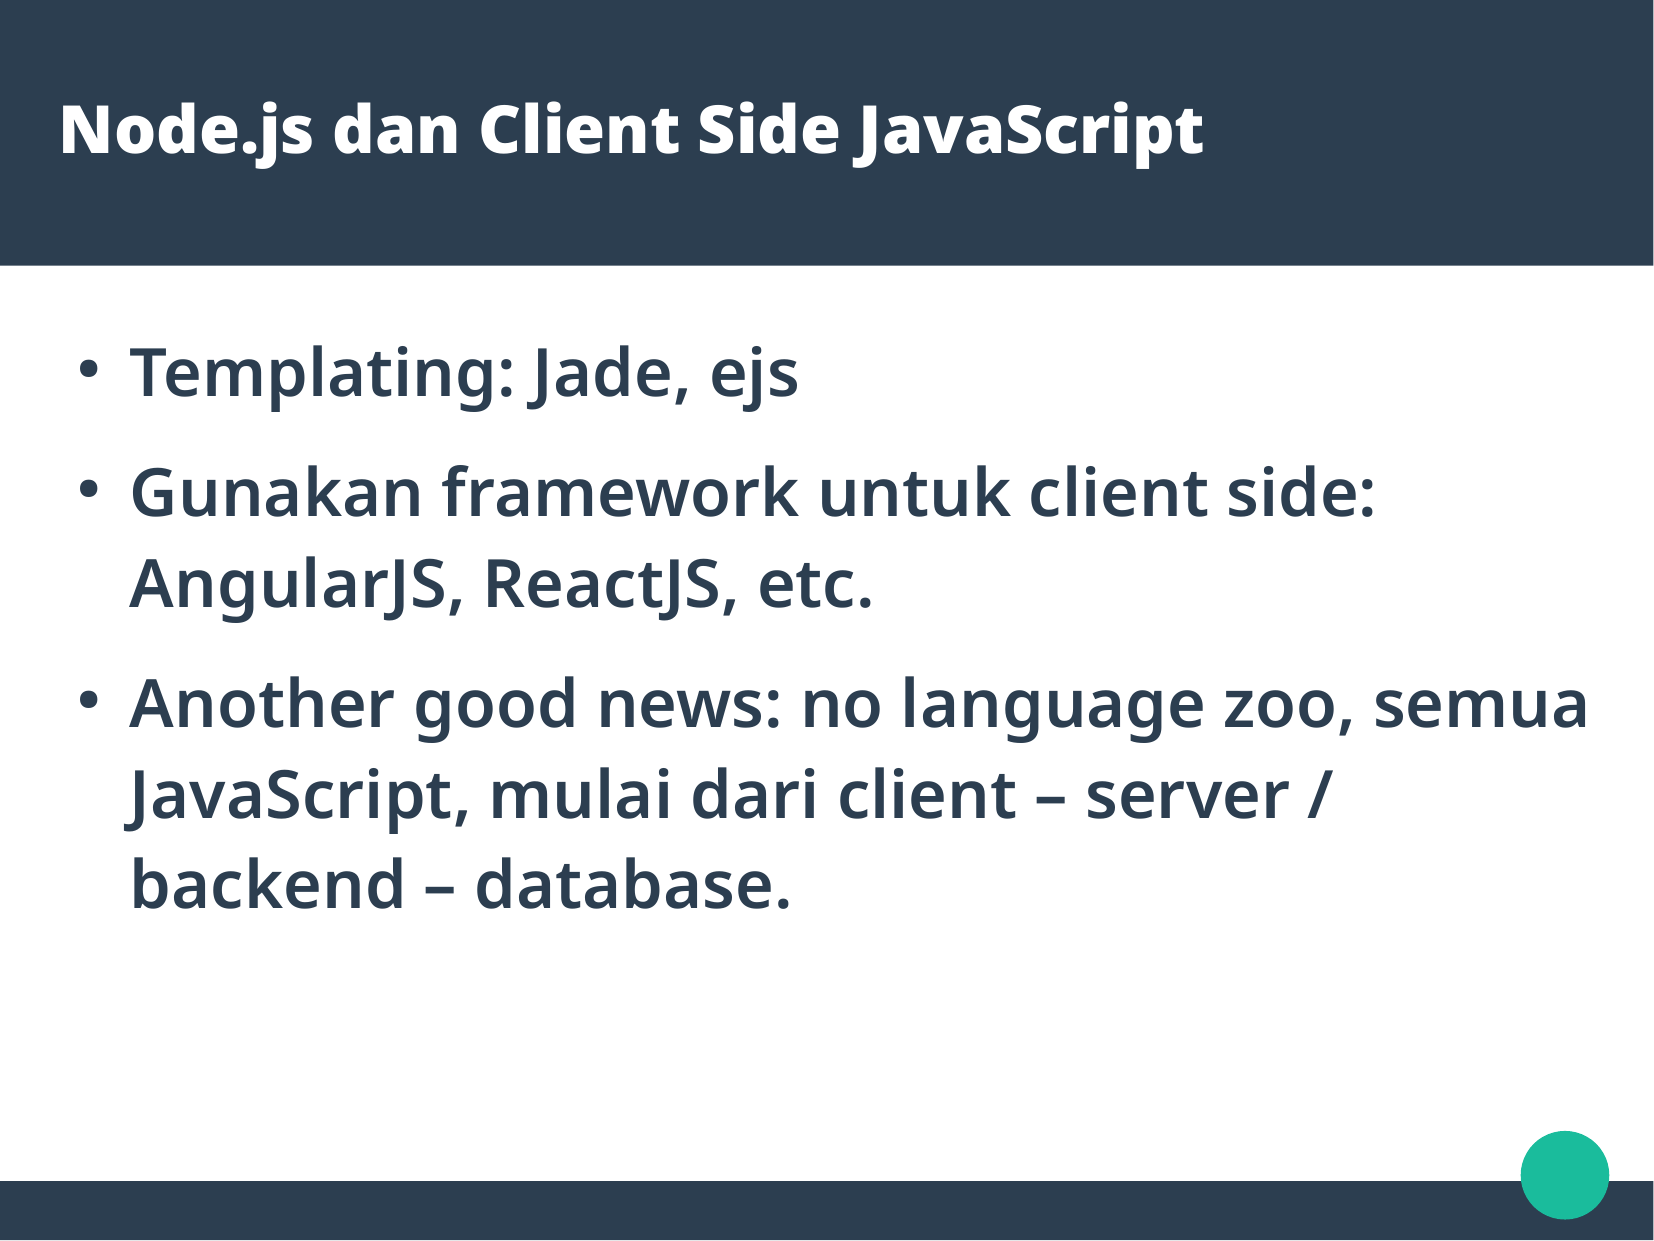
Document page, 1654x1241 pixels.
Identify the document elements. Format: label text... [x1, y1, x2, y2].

title Node.js dan Client Side JavaScript [59, 49, 1595, 207]
list Templating: Jade, ejs Gunakan framework untuk client side: AngularJS, ReactJS, etc. Another good news: no language zoo, semua JavaScript, mulai dari client – server / backend – database. [59, 324, 1595, 1152]
